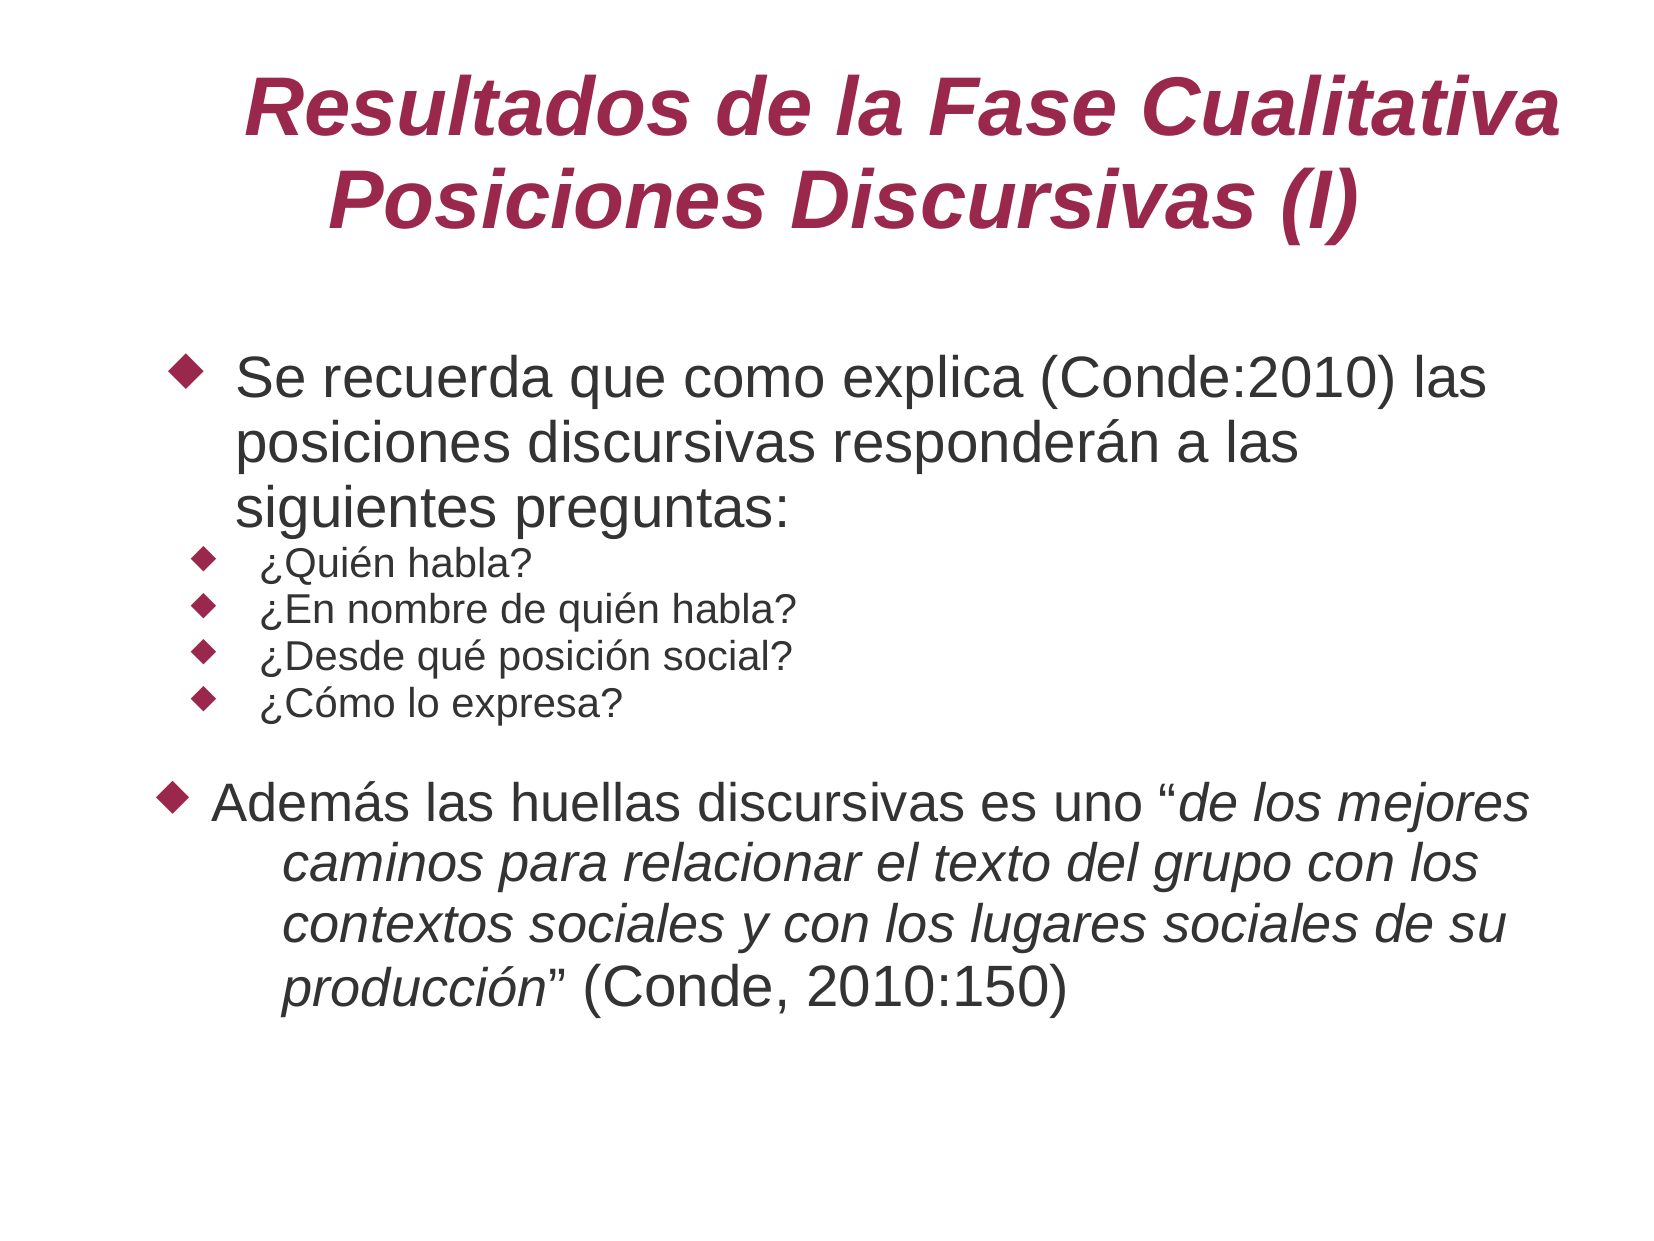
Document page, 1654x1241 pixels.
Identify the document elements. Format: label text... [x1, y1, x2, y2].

title Resultados de la Fase Cualitativa Posiciones Discursivas (I) [82, 49, 1571, 257]
list Se recuerda que como explica (Conde:2010) las posiciones discursivas responderán a las siguientes preguntas: ¿Quién habla? ¿En nombre de quién habla? ¿Desde qué posición social? ¿Cómo lo expresa? Además las huellas discursivas es uno “de los mejores caminos para relacionar el texto del grupo con los contextos sociales y con los lugares sociales de su producción” (Conde, 2010:150) [152, 344, 1534, 1127]
